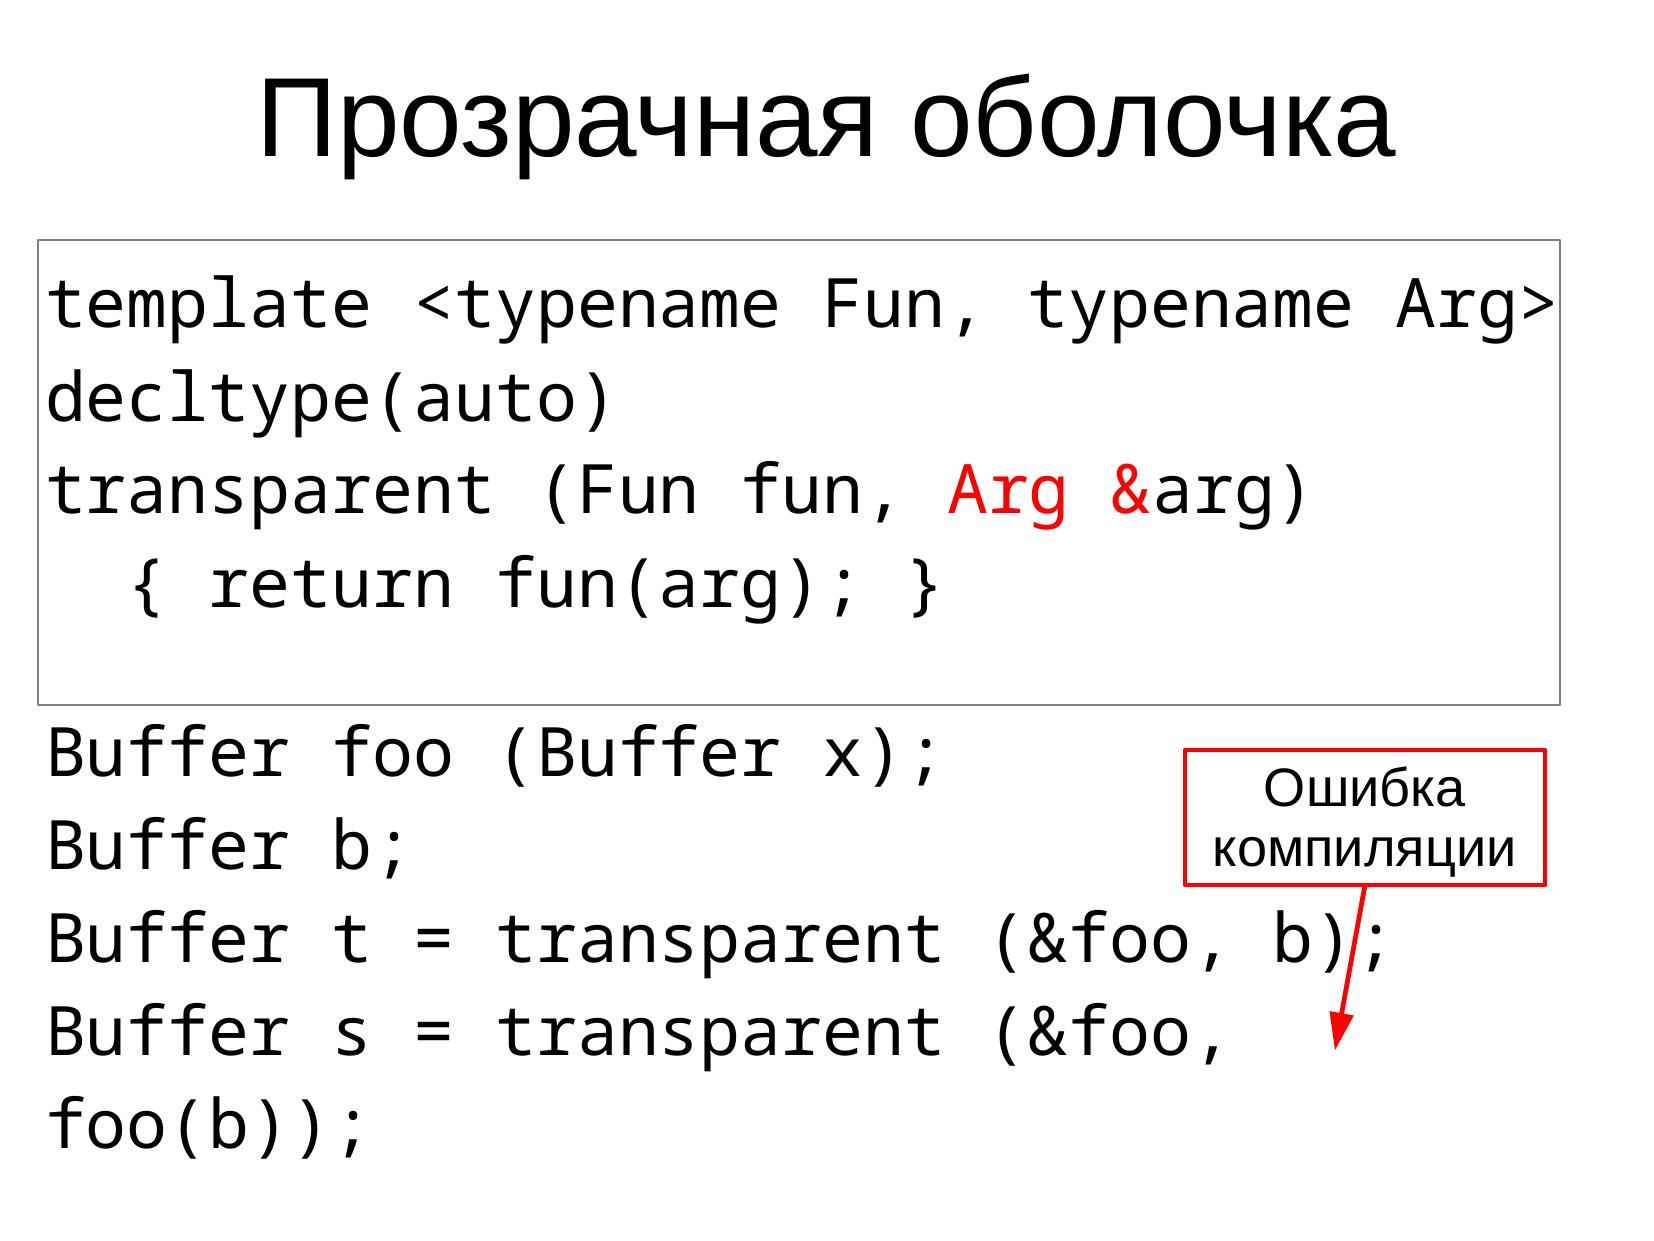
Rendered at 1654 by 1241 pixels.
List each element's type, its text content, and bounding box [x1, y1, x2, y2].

text_box Ошибка компиляции [1185, 750, 1546, 886]
title Прозрачная оболочка [82, 13, 1571, 222]
text_box [37, 240, 1561, 706]
list template <typename Fun, typename Arg> decltype(auto) transparent (Fun fun, Arg &arg) { return fun(arg); } Buffer foo (Buffer x); Buffer b; Buffer t = transparent (&foo, b); Buffer s = transparent (&foo, foo(b)); [45, 255, 1583, 1186]
